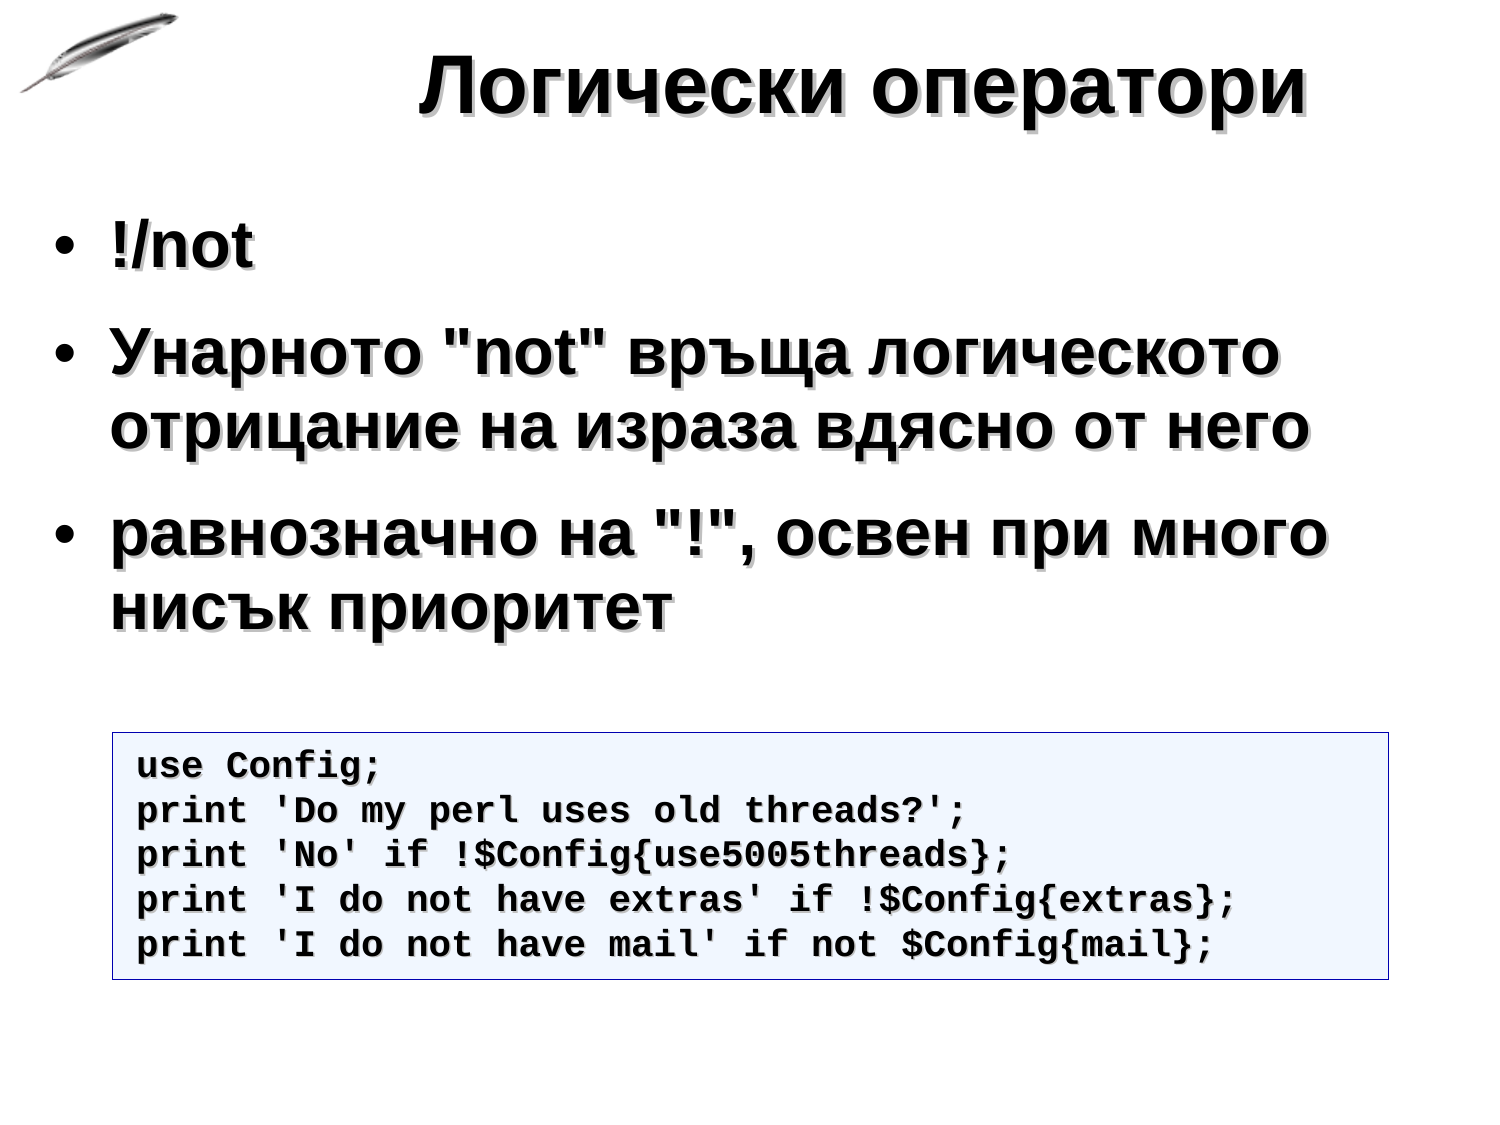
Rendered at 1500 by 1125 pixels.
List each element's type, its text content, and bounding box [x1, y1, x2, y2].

list !/not Унарното "not" връща логическото отрицание на израза вдясно от него равнозначно на "!", освен при много нисък приоритет [53, 207, 1447, 1084]
text_box use Config; print 'Do my perl uses old threads?'; print 'No' if !$Config{use5005threads}; print 'I do not have extras' if !$Config{extras}; print 'I do not have mail' if not $Config{mail}; [112, 732, 1389, 980]
title Логически оператори [419, 0, 1459, 179]
picture [16, 11, 184, 95]
